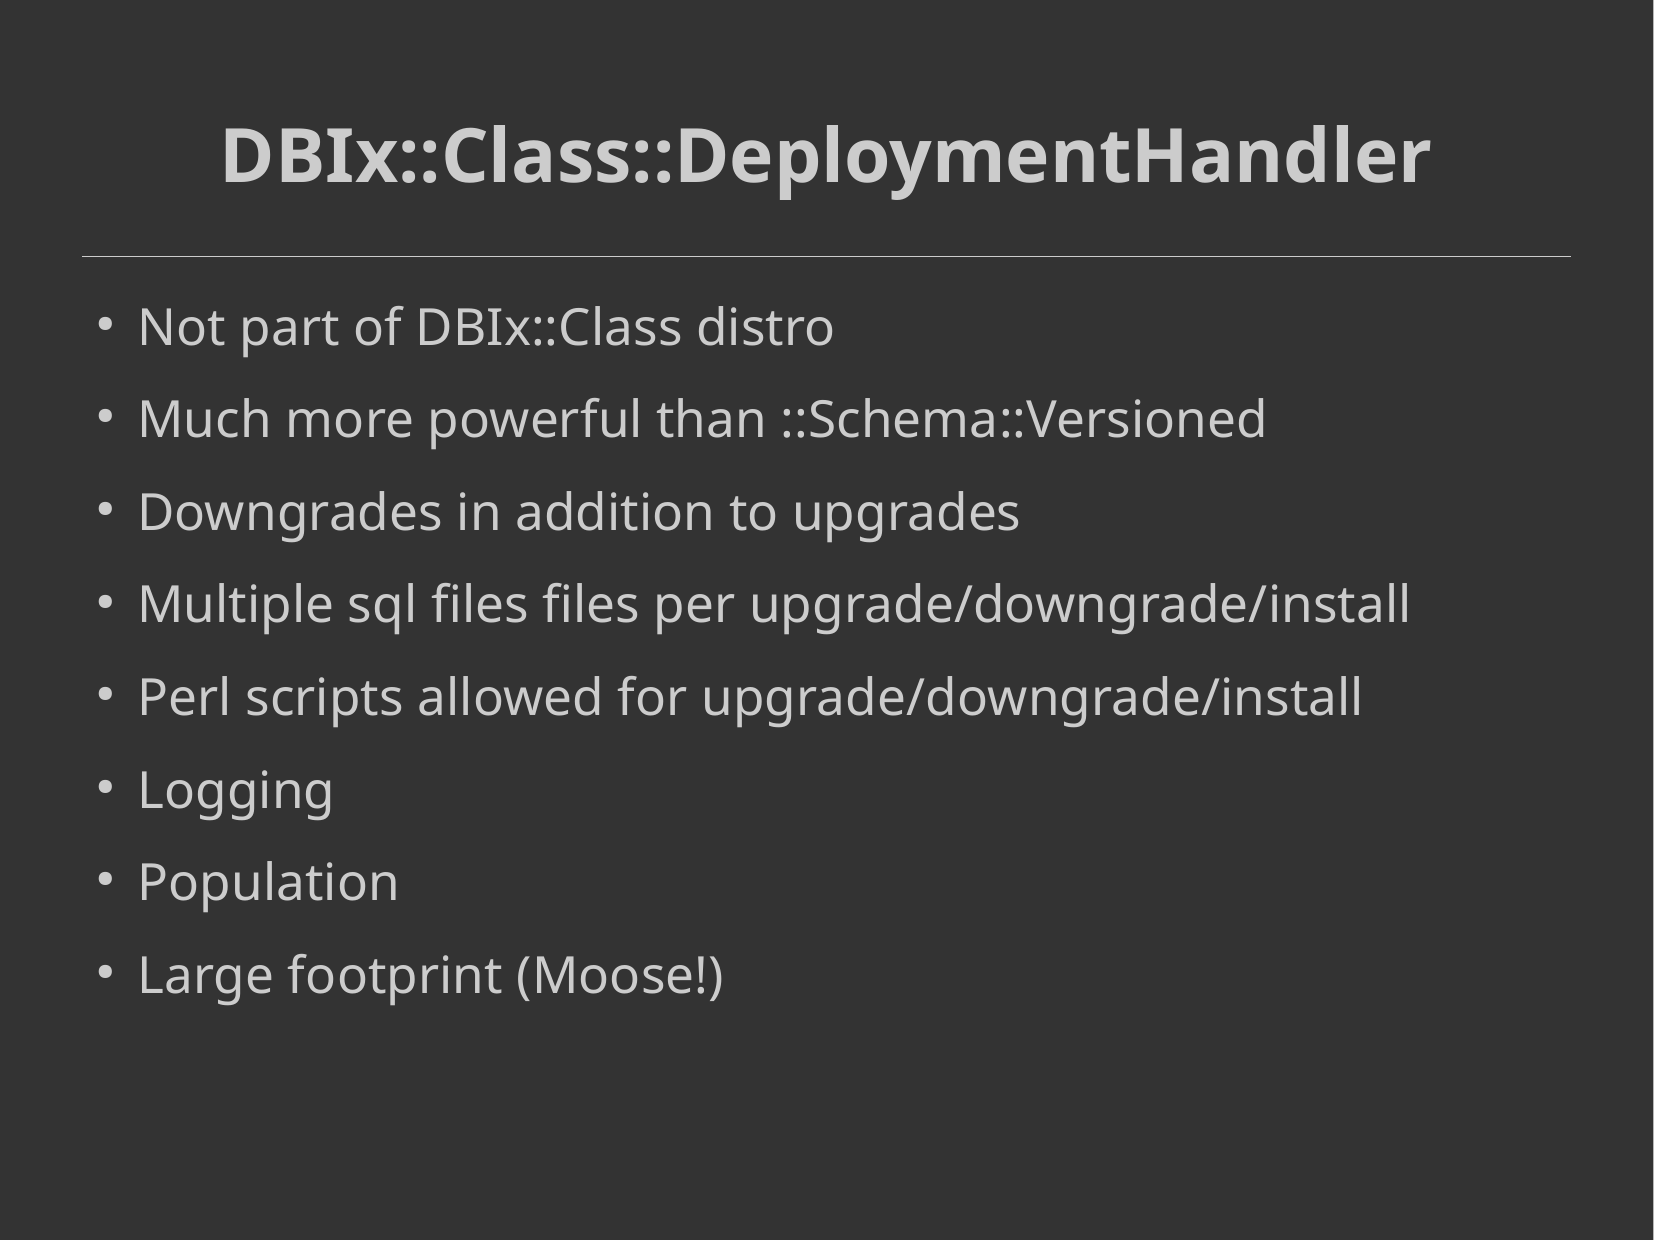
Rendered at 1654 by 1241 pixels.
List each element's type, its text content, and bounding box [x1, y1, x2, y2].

title DBIx::Class::DeploymentHandler [82, 49, 1571, 257]
list Not part of DBIx::Class distro Much more powerful than ::Schema::Versioned Downgrades in addition to upgrades Multiple sql files files per upgrade/downgrade/install Perl scripts allowed for upgrade/downgrade/install Logging Population Large footprint (Moose!) [82, 290, 1571, 1010]
